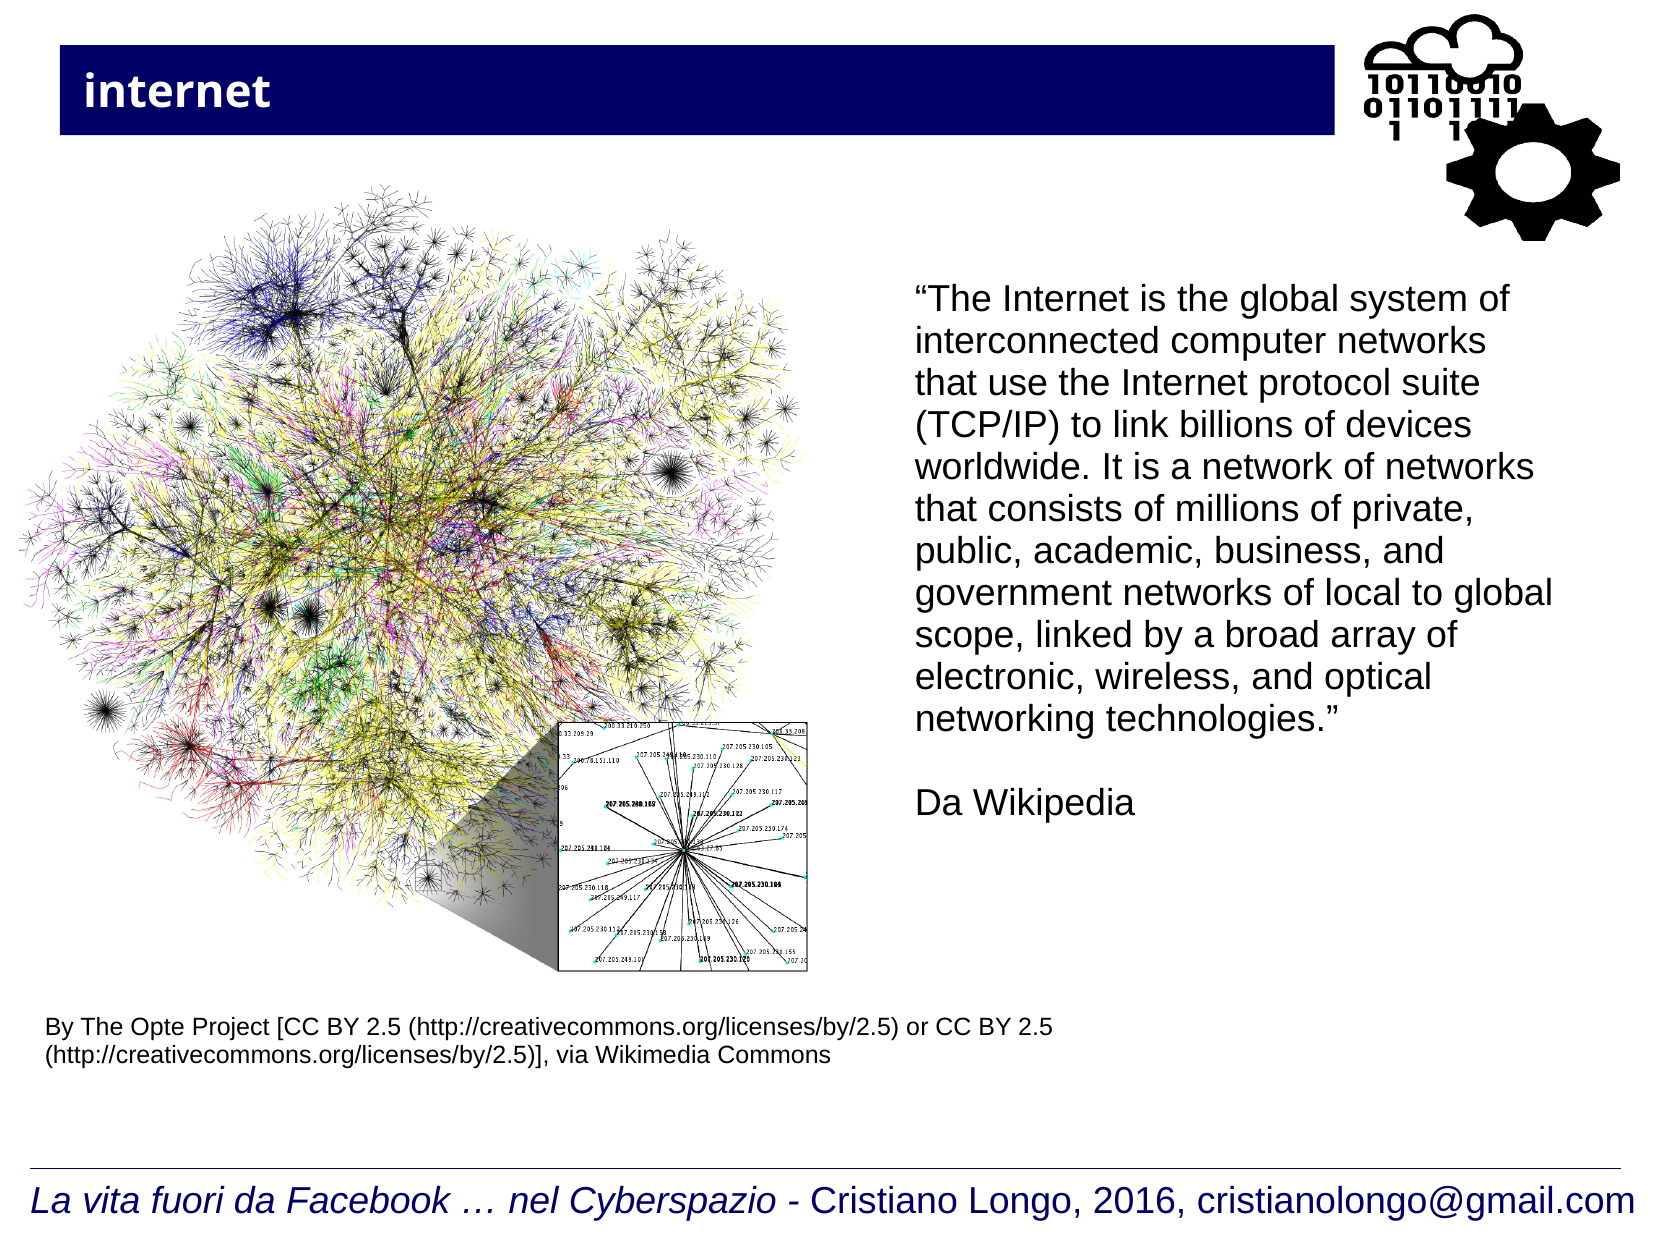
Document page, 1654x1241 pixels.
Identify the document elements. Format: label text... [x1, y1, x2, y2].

text_box La vita fuori da Facebook … nel Cyberspazio - Cristiano Longo, 2016, cristianolongo@gmail.com [15, 1168, 1653, 1241]
picture [19, 184, 811, 976]
picture [1364, 14, 1620, 241]
list internet [59, 45, 1335, 136]
text_box By The Opte Project [CC BY 2.5 (http://creativecommons.org/licenses/by/2.5) or CC BY 2.5 (http://creativecommons.org/licenses/by/2.5)], via Wikimedia Commons [30, 1005, 1126, 1076]
text_box “The Internet is the global system of interconnected computer networks that use the Internet protocol suite (TCP/IP) to link billions of devices worldwide. It is a network of networks that consists of millions of private, public, academic, business, and government networks of local to global scope, linked by a broad array of electronic, wireless, and optical networking technologies.” Da Wikipedia [900, 270, 1575, 831]
